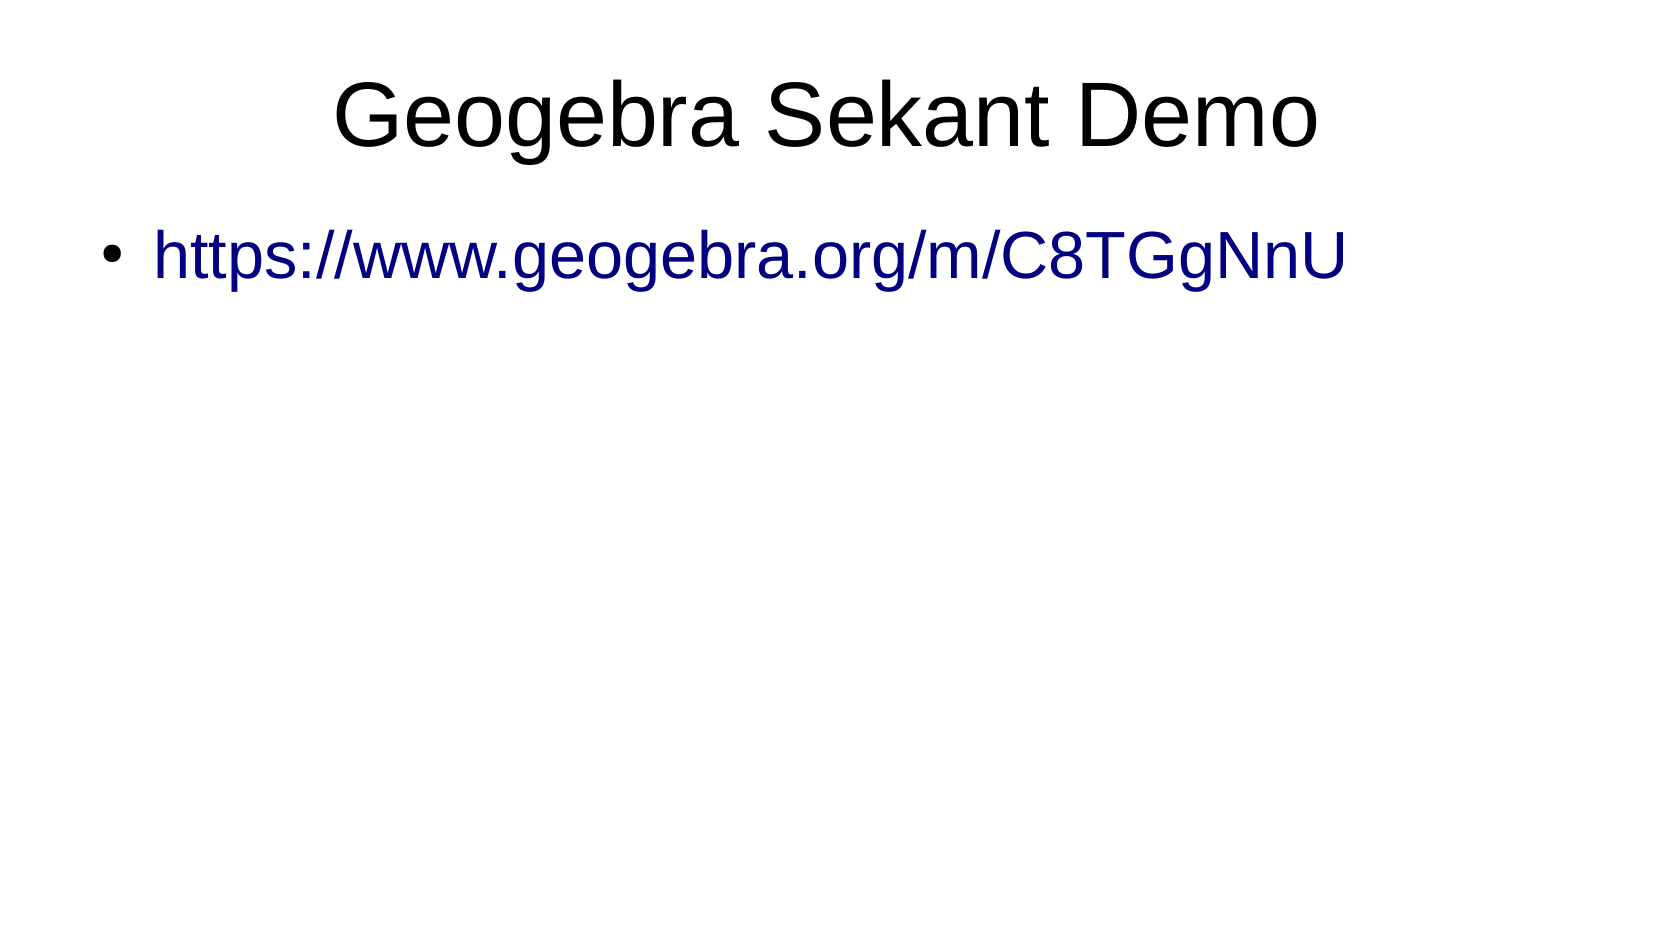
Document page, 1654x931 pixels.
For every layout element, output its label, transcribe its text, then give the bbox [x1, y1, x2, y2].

title Geogebra Sekant Demo [82, 37, 1571, 193]
list https://www.geogebra.org/m/C8TGgNnU [82, 217, 1571, 758]
